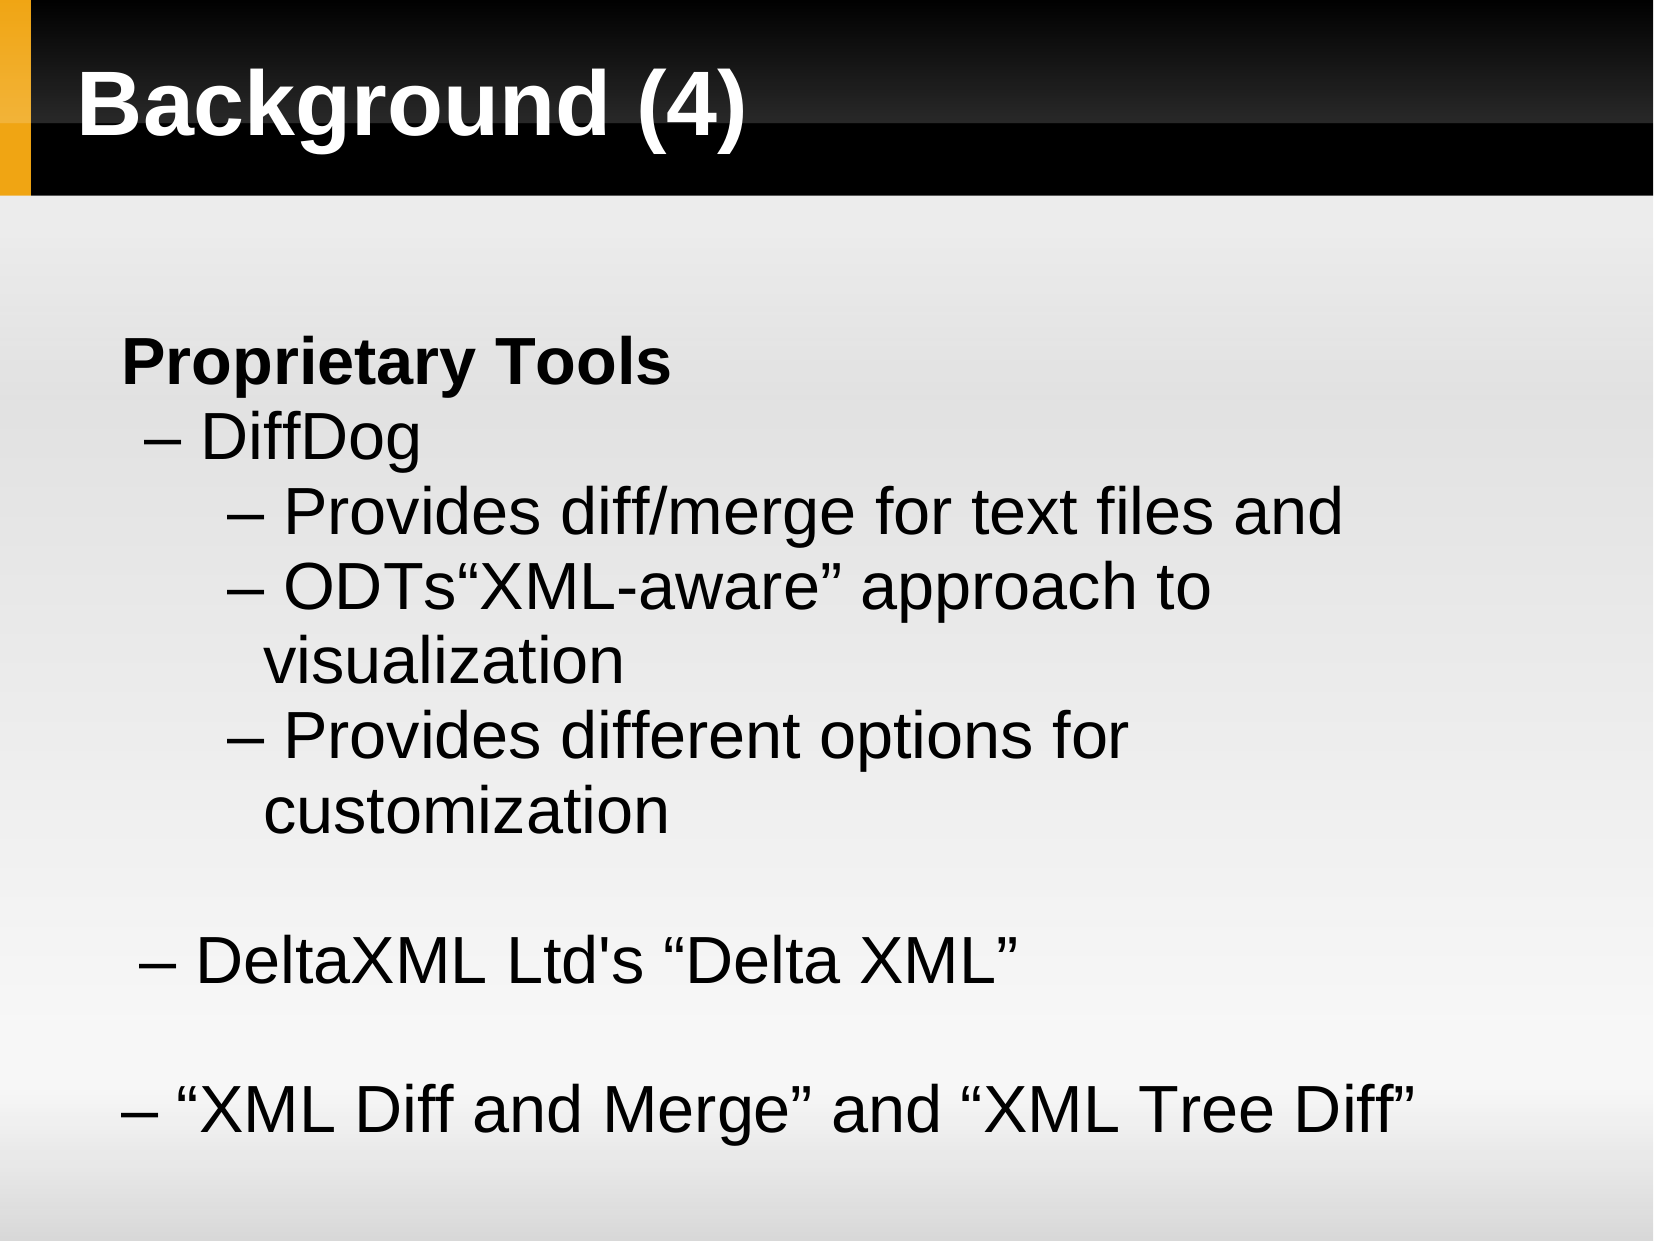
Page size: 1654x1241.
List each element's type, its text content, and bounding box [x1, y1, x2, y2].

title Background (4) [76, 0, 1565, 208]
picture [0, 0, 1654, 1241]
subtitle Proprietary Tools – DiffDog – Provides diff/merge for text files and – ODTs“XML-aware” approach to visualization – Provides different options for customization – DeltaXML Ltd's “Delta XML” – “XML Diff and Merge” and “XML Tree Diff” [121, 324, 1533, 1147]
